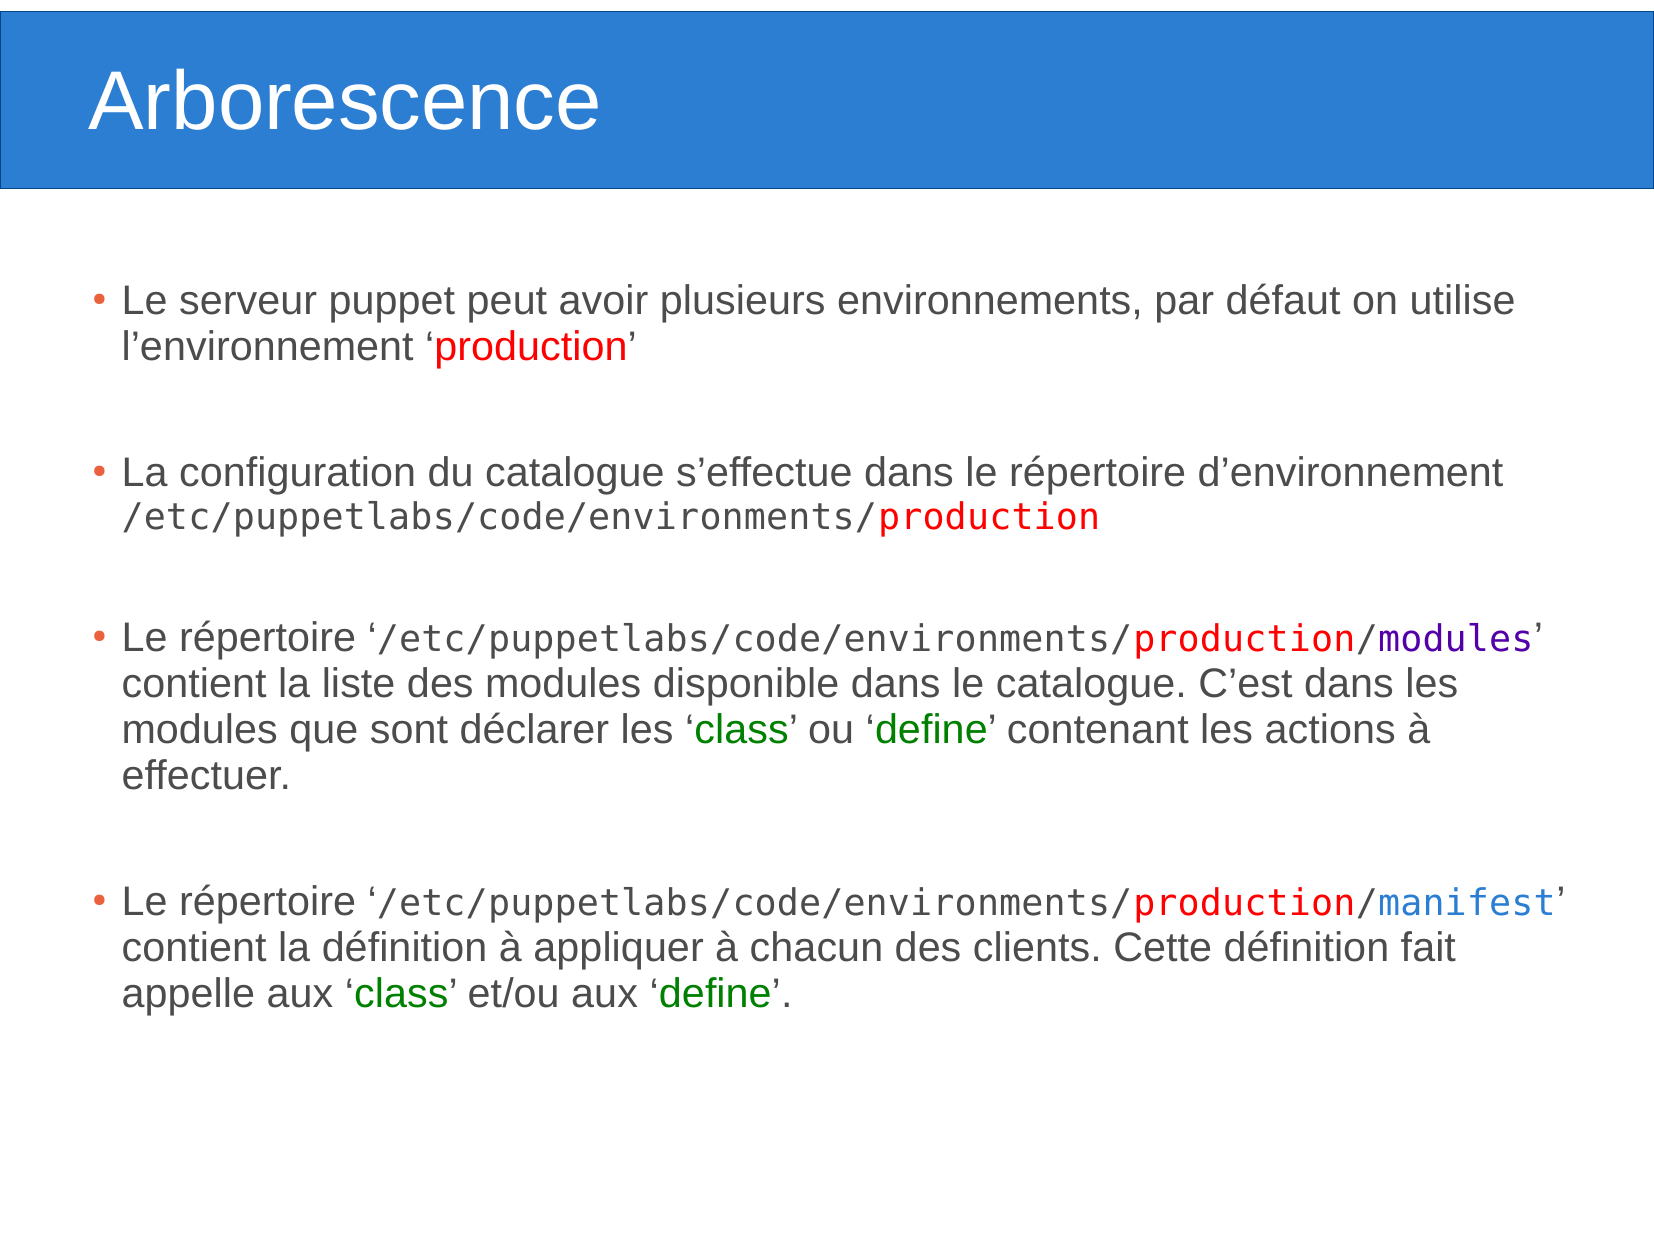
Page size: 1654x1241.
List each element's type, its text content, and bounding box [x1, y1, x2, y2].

list Le serveur puppet peut avoir plusieurs environnements, par défaut on utilise l’environnement ‘production’ La configuration du catalogue s’effectue dans le répertoire d’environnement /etc/puppetlabs/code/environments/production Le répertoire ‘/etc/puppetlabs/code/environments/production/modules’ contient la liste des modules disponible dans le catalogue. C’est dans les modules que sont déclarer les ‘class’ ou ‘define’ contenant les actions à effectuer. Le répertoire ‘/etc/puppetlabs/code/environments/production/manifest’ contient la définition à appliquer à chacun des clients. Cette définition fait appelle aux ‘class’ et/ou aux ‘define’. [82, 277, 1583, 1158]
title Arborescence [0, 11, 1654, 189]
